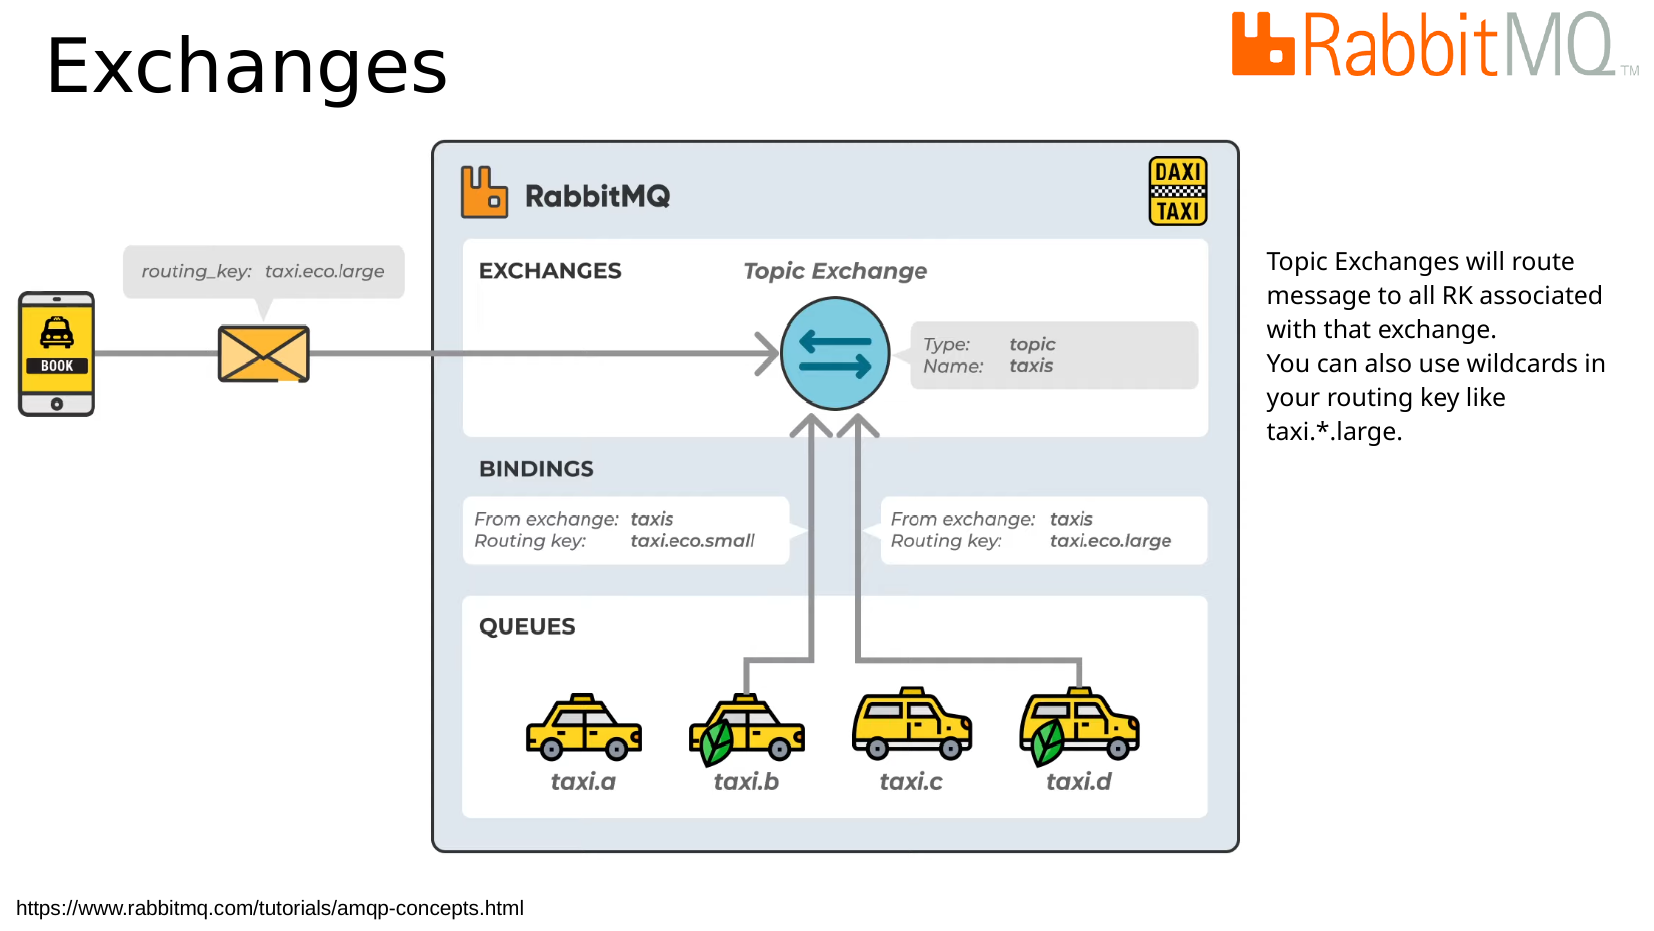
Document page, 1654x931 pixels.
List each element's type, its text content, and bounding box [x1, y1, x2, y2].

picture [11, 135, 1247, 860]
text_box Exchanges [29, 16, 650, 119]
text_box https://www.rabbitmq.com/tutorials/amqp-concepts.html [1, 889, 562, 928]
text_box Topic Exchanges will route message to all RK associated with that exchange. You can also use wildcards in your routing key like taxi.*.large. [1251, 236, 1636, 689]
picture [1228, 11, 1642, 76]
